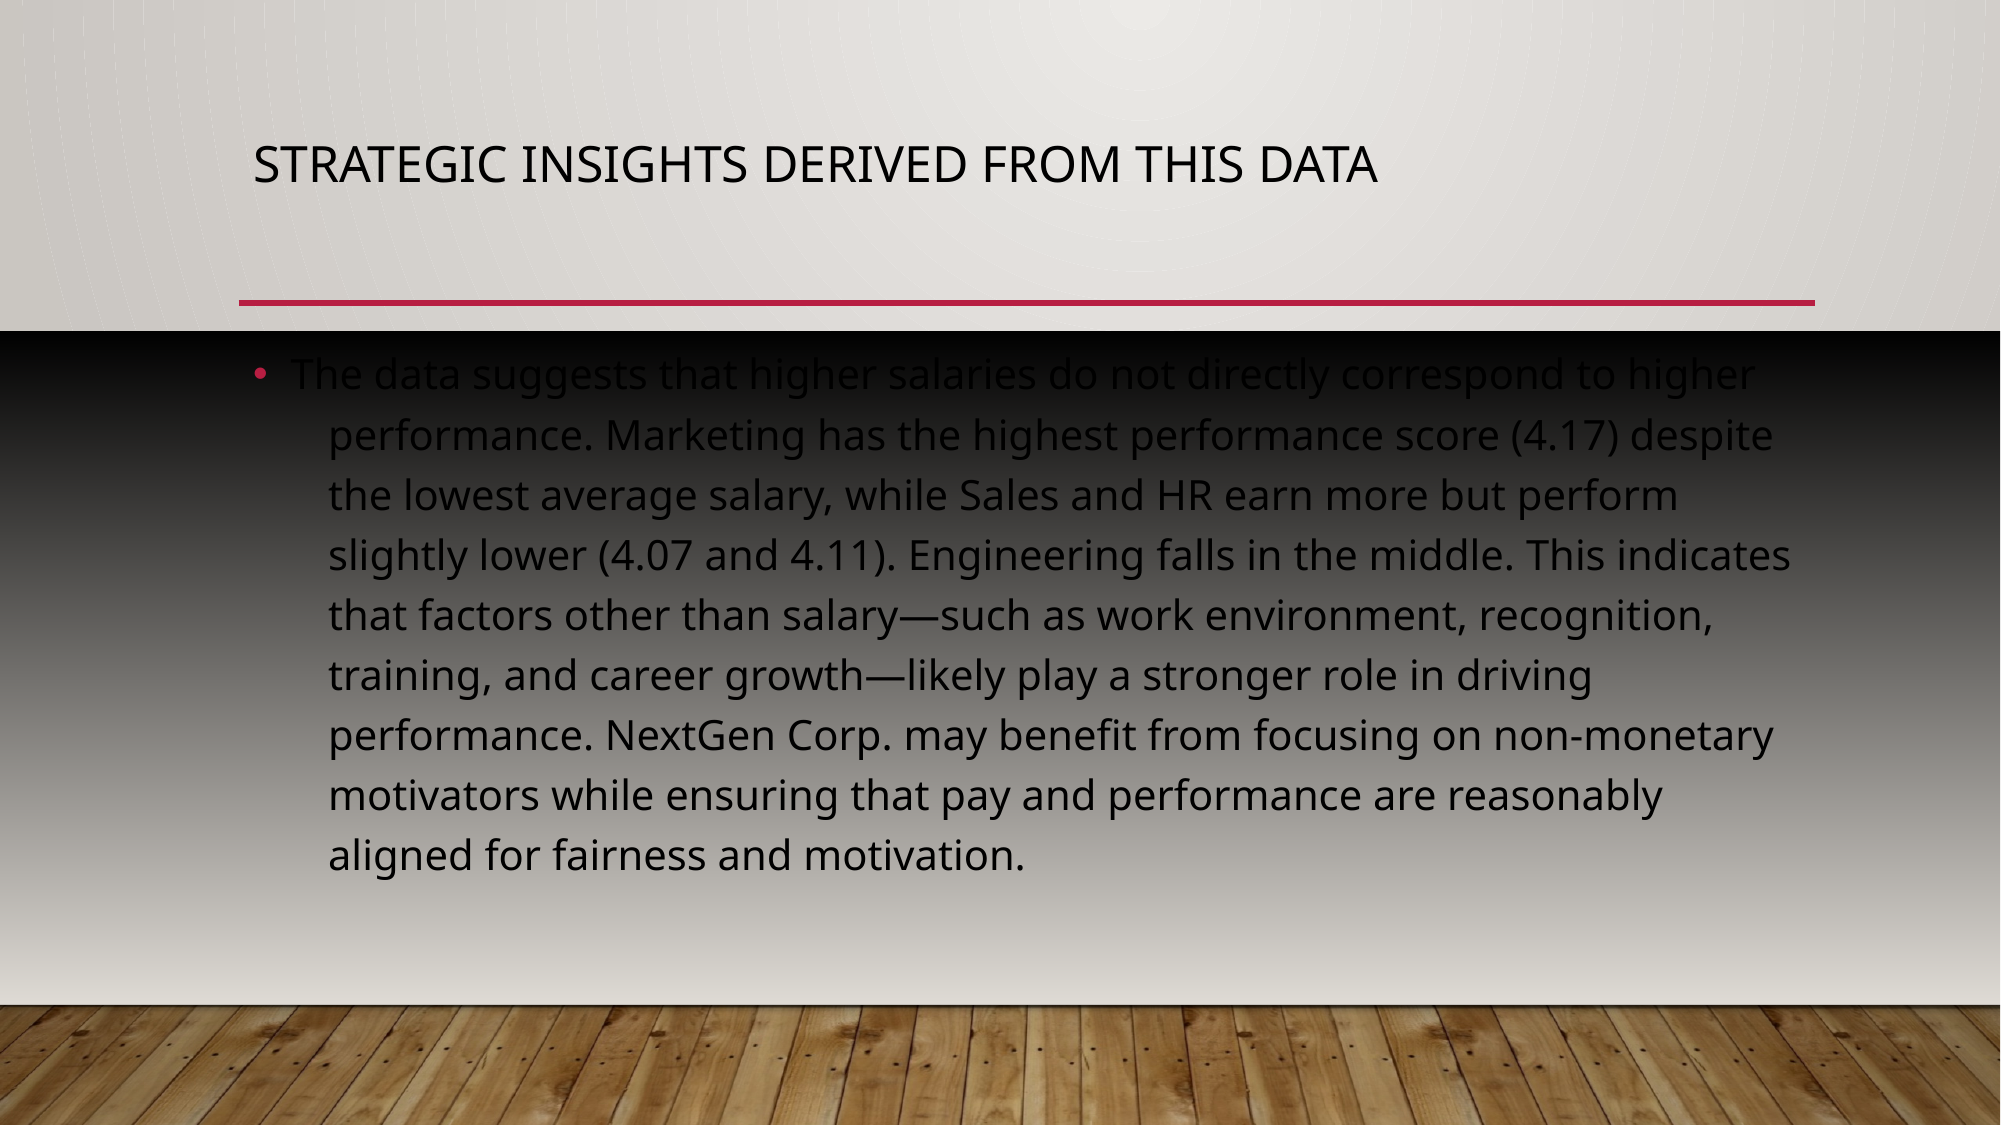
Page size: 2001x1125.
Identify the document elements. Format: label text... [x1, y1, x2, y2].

title Strategic insights derived from tHIS data [238, 131, 1814, 305]
list The data suggests that higher salaries do not directly correspond to higher performance. Marketing has the highest performance score (4.17) despite the lowest average salary, while Sales and HR earn more but perform slightly lower (4.07 and 4.11). Engineering falls in the middle. This indicates that factors other than salary—such as work environment, recognition, training, and career growth—likely play a stronger role in driving performance. NextGen Corp. may benefit from focusing on non-monetary motivators while ensuring that pay and performance are reasonably aligned for fairness and motivation. [238, 330, 1814, 897]
